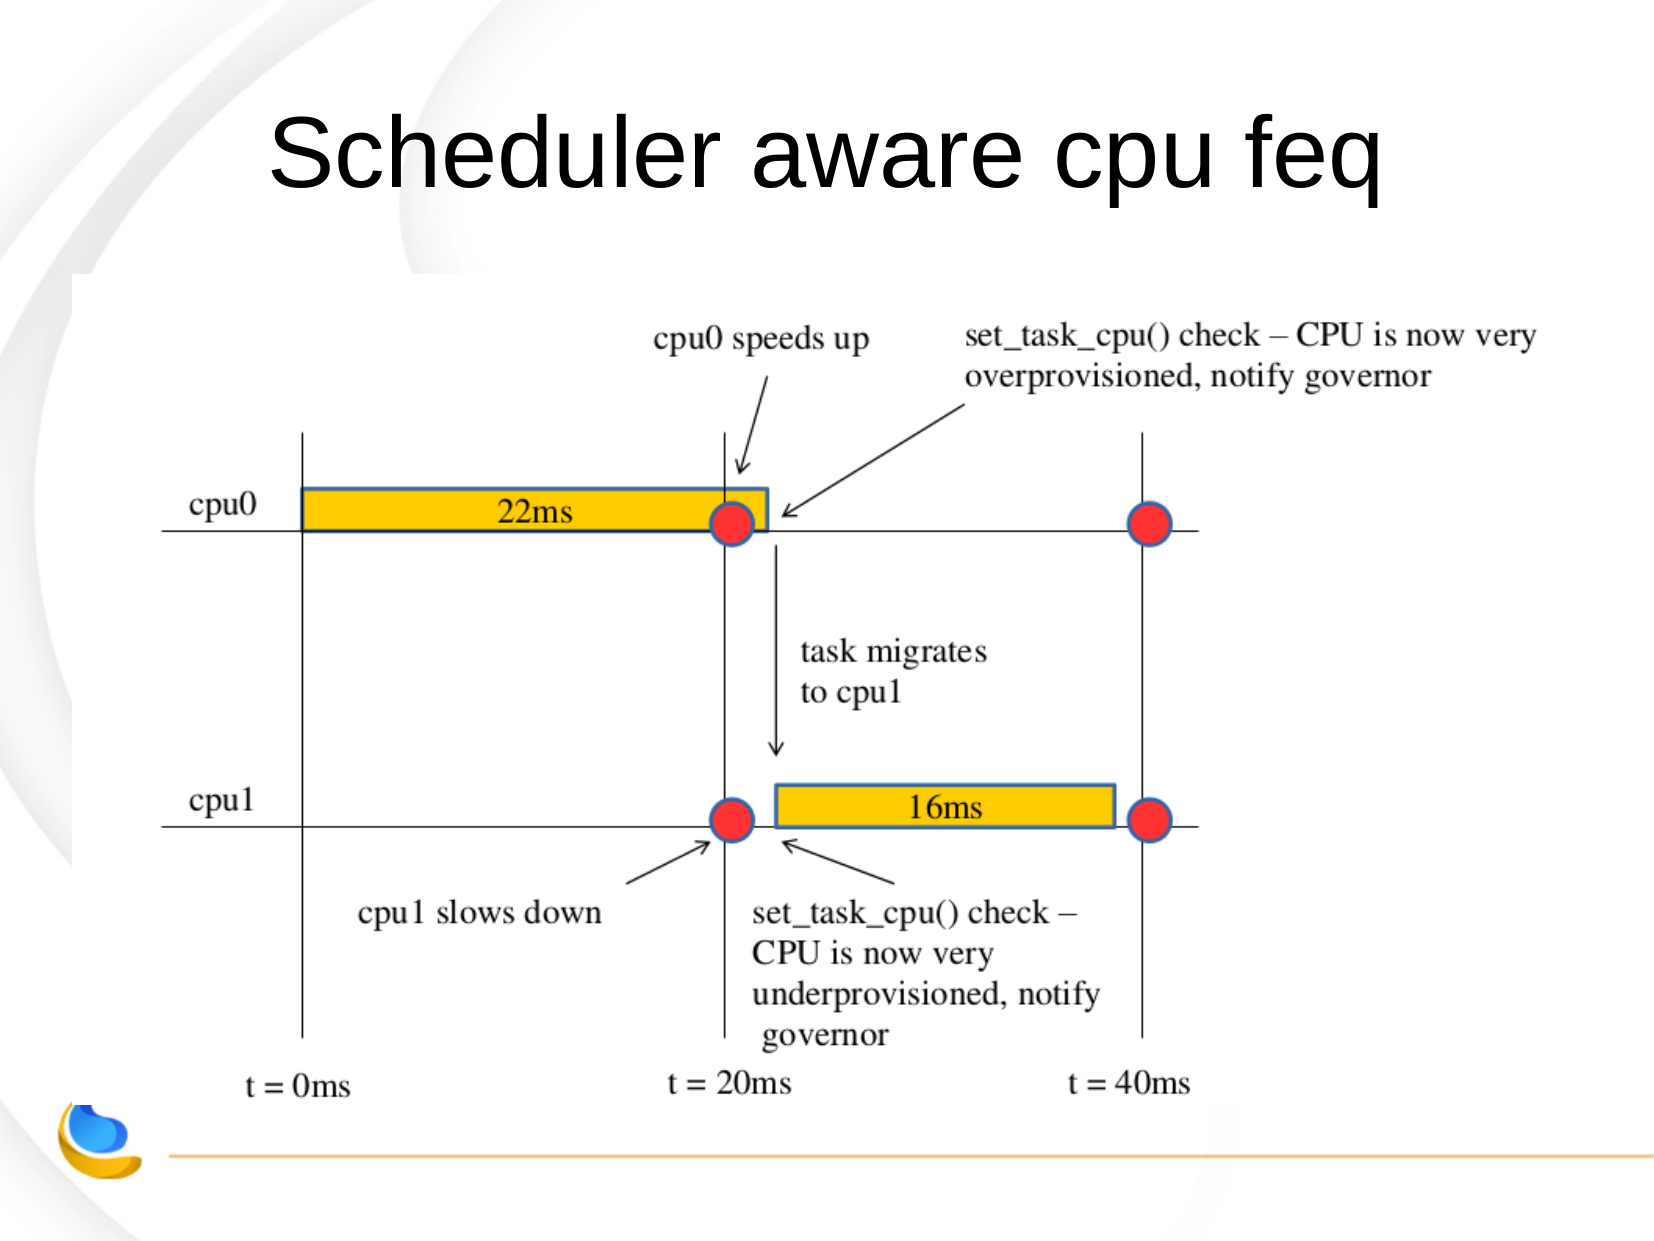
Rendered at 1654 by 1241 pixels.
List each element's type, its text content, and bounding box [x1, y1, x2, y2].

picture [0, 0, 1654, 1241]
title Scheduler aware cpu feq [82, 49, 1571, 257]
